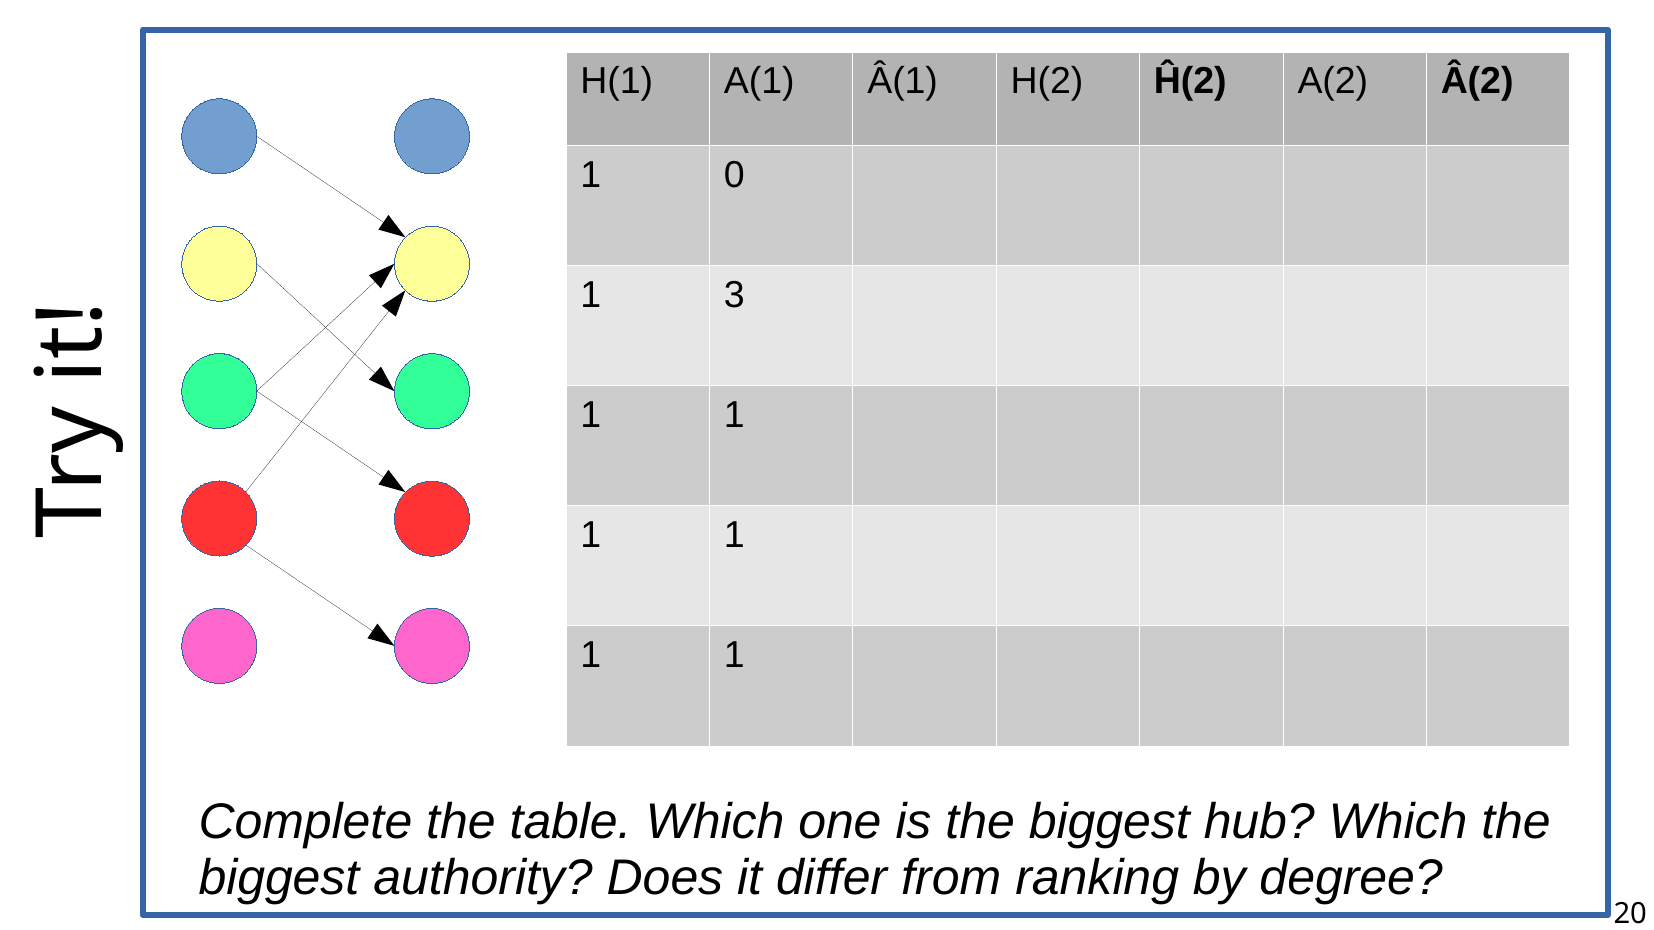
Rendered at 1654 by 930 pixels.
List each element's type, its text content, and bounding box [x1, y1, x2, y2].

text_box Complete the table. Which one is the biggest hub? Which the biggest authority? Does it differ from ranking by degree? [142, 29, 1608, 916]
title Try it! [6, 150, 125, 691]
